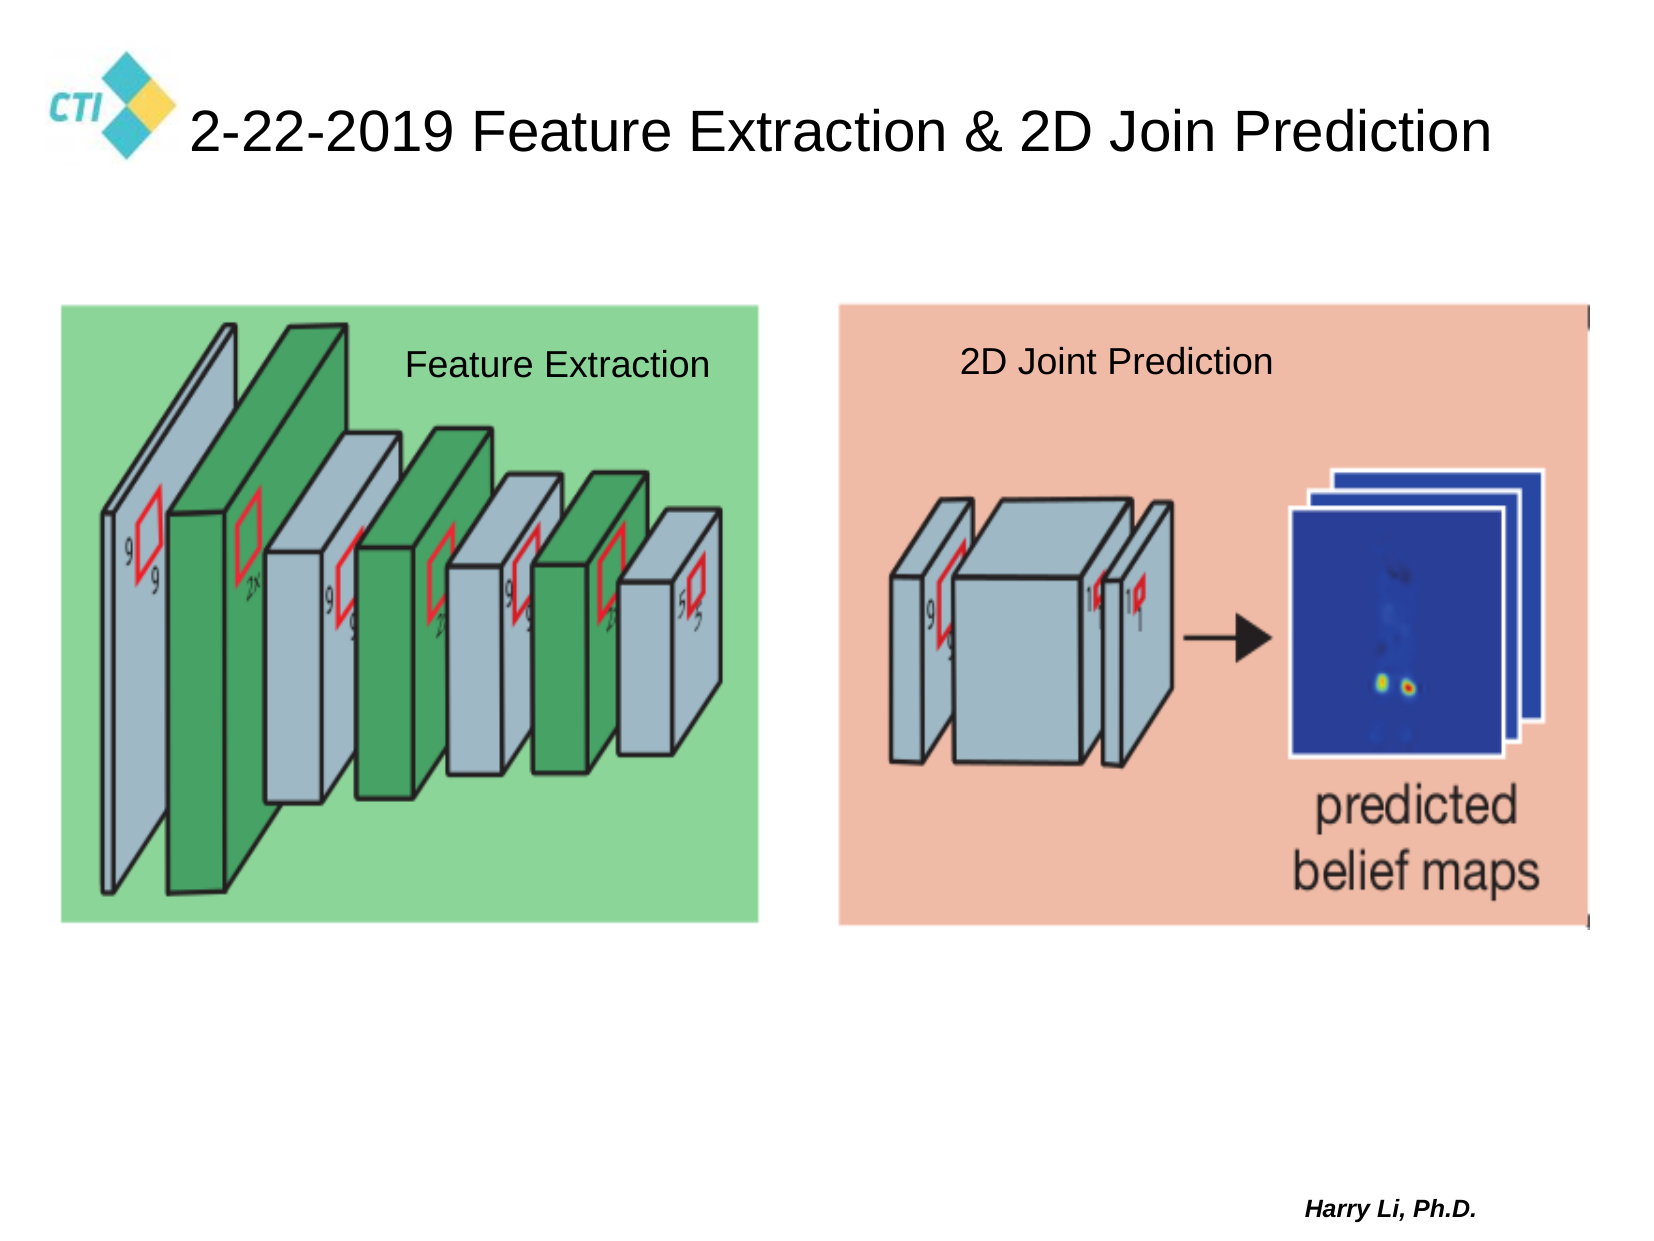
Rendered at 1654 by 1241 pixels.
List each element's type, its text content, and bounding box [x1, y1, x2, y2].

text_box 2-22-2019 Feature Extraction & 2D Join Prediction [116, 18, 1605, 226]
text_box Harry Li, Ph.D. [1289, 1185, 1620, 1228]
picture [45, 40, 180, 165]
text_box 2D Joint Prediction [944, 329, 1320, 387]
text_box Feature Extraction [389, 333, 840, 390]
picture [60, 301, 1590, 930]
